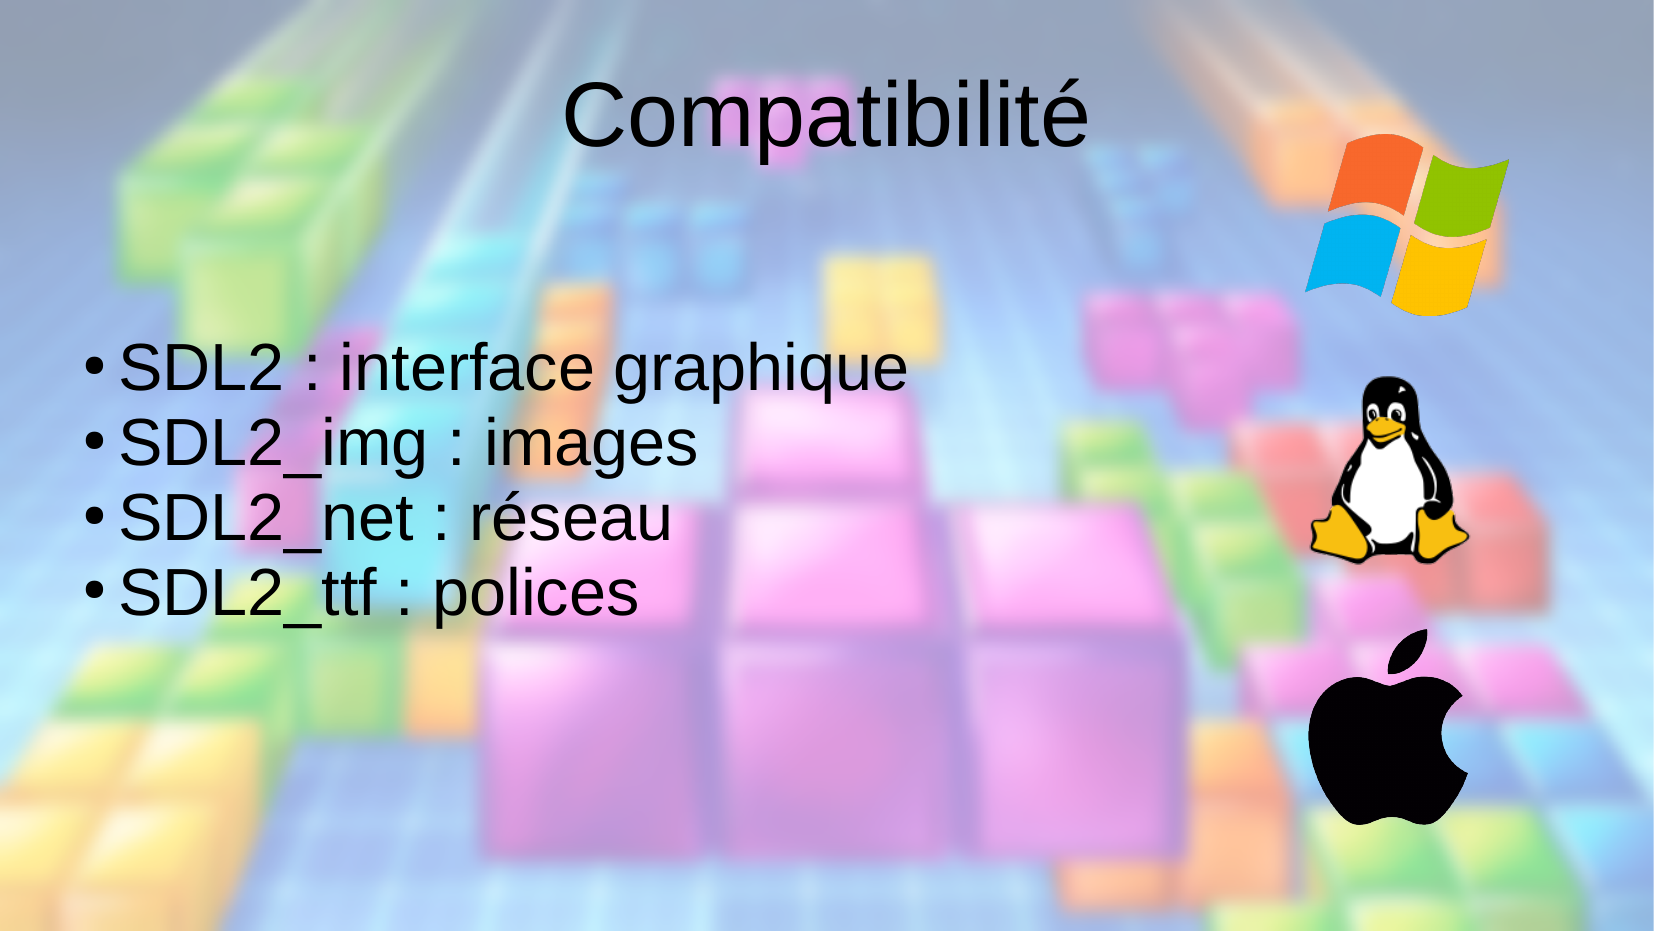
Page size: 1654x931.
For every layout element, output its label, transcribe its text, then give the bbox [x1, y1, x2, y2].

picture [0, 0, 1654, 931]
title Compatibilité [82, 37, 1571, 193]
subtitle SDL2 : interface graphique SDL2_img : images SDL2_net : réseau SDL2_ttf : polices [82, 210, 1571, 750]
